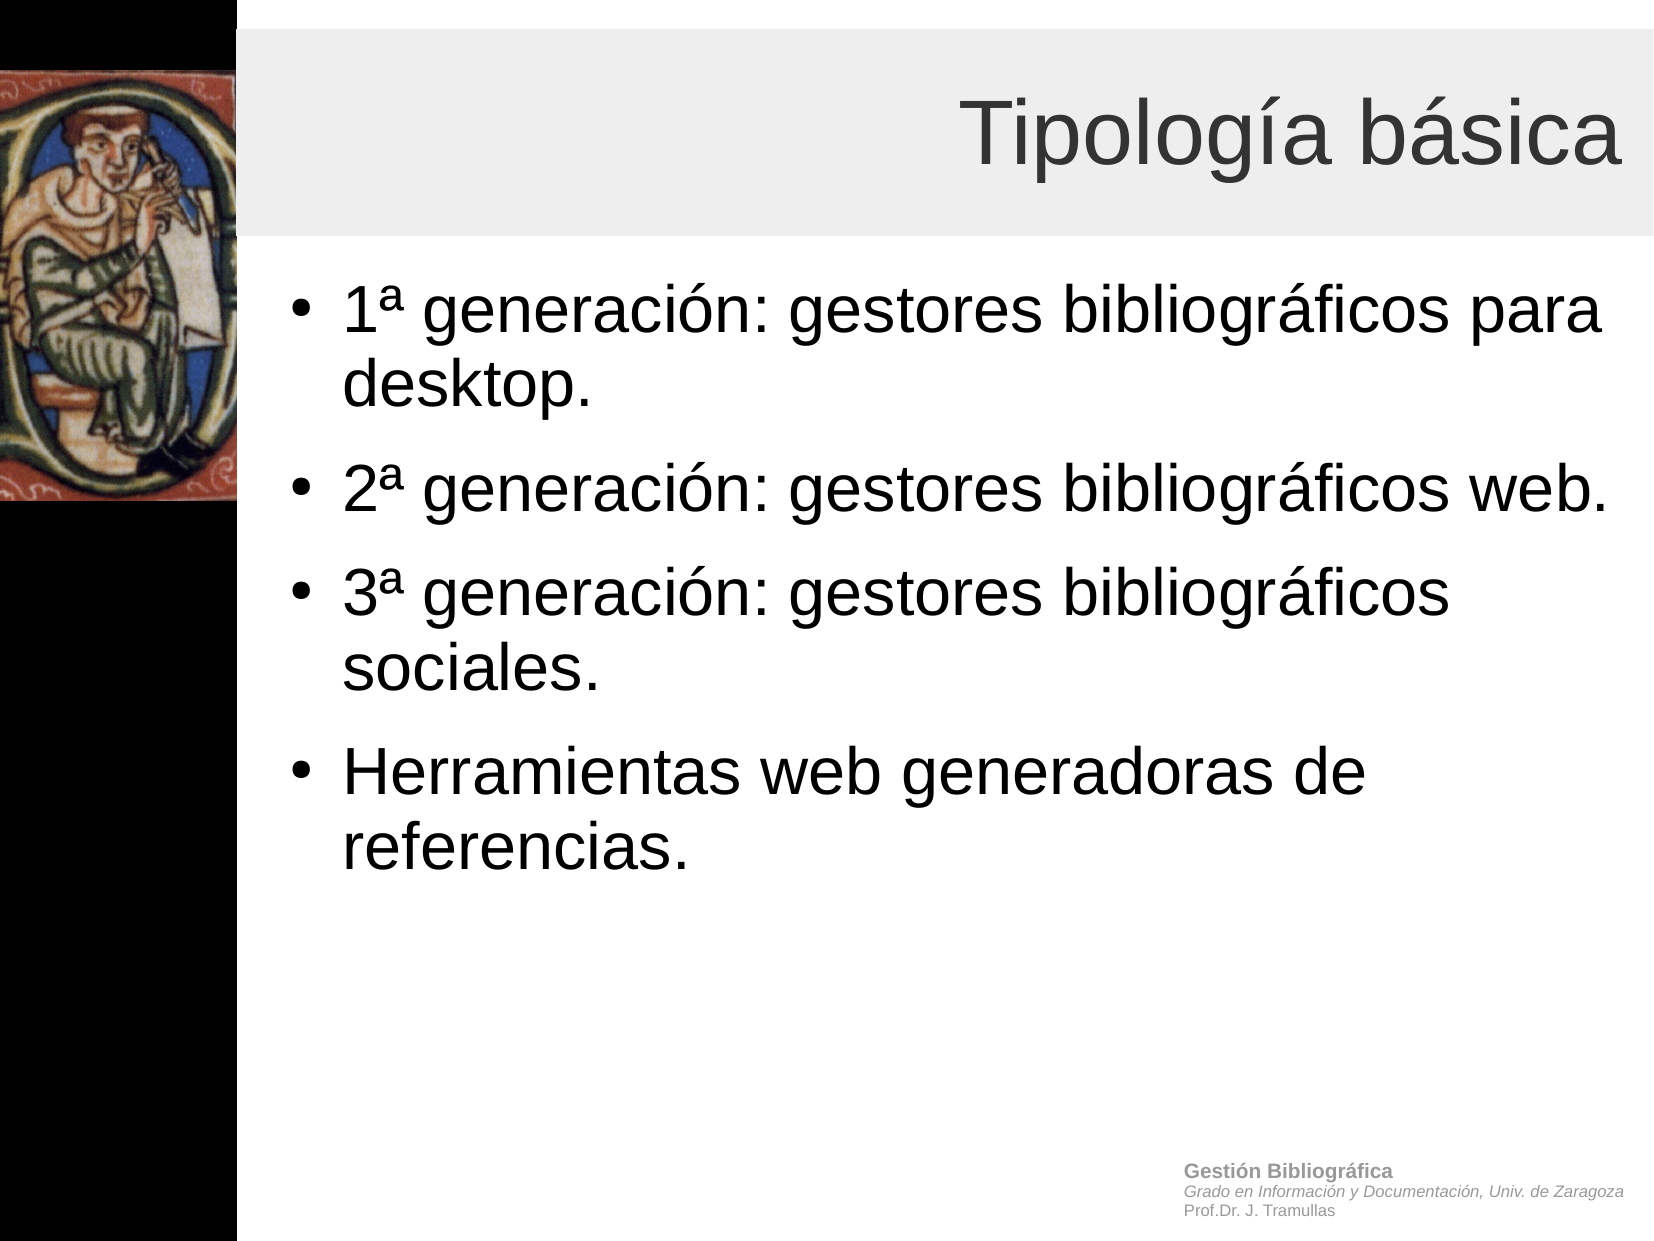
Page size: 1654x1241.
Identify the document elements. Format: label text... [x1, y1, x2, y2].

list 1ª generación: gestores bibliográficos para desktop. 2ª generación: gestores bibliográficos web. 3ª generación: gestores bibliográficos sociales. Herramientas web generadoras de referencias. [271, 271, 1619, 1134]
picture [0, 70, 237, 501]
title Tipología básica [236, 29, 1654, 237]
